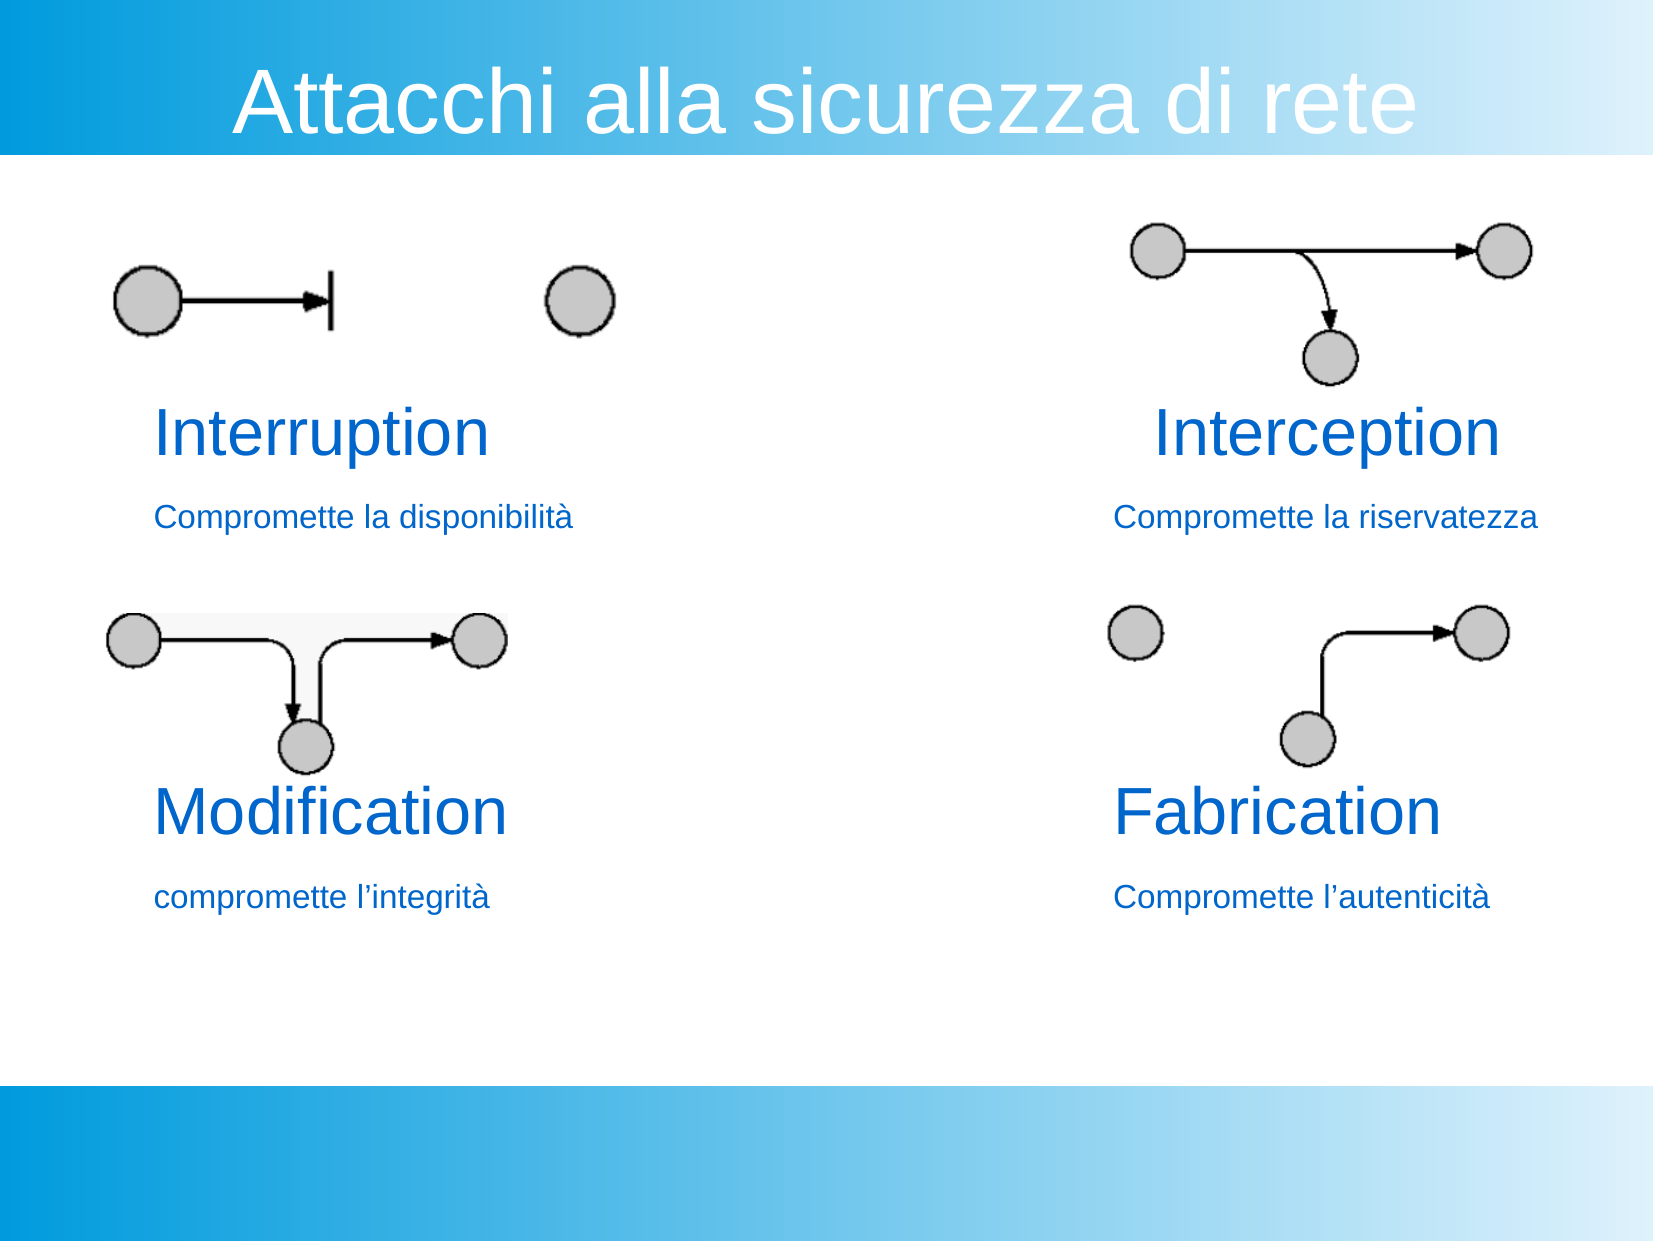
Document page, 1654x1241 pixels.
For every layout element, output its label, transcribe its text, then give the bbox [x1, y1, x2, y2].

picture [1101, 602, 1512, 772]
picture [106, 259, 624, 345]
title Attacchi alla sicurezza di rete [82, 49, 1571, 155]
list Interruption Interception Compromette la disponibilità Compromette la riservatezza Modification Fabrication compromette l’integrità Compromette l’autenticità [82, 290, 1571, 1010]
picture [1121, 214, 1536, 390]
picture [104, 613, 508, 780]
